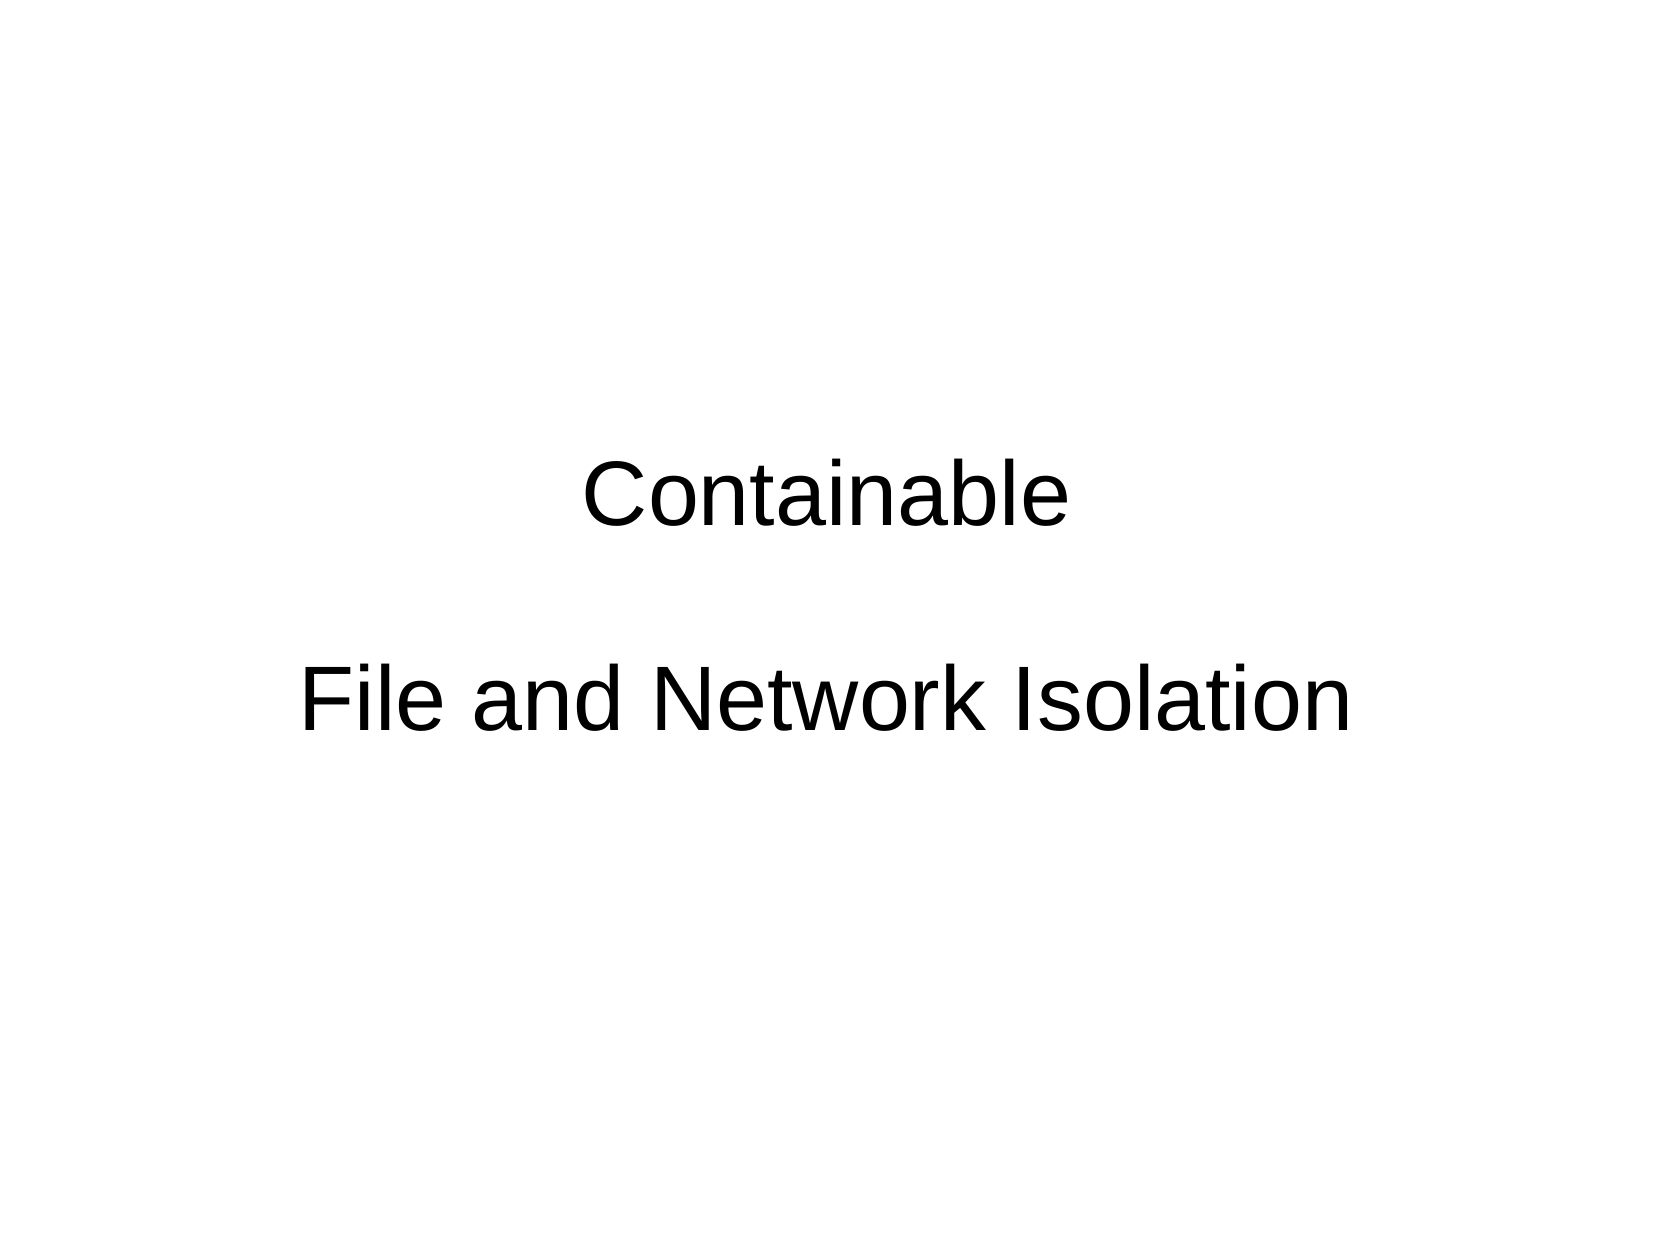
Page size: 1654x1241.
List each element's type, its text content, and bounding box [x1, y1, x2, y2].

title Containable File and Network Isolation [82, 442, 1571, 750]
